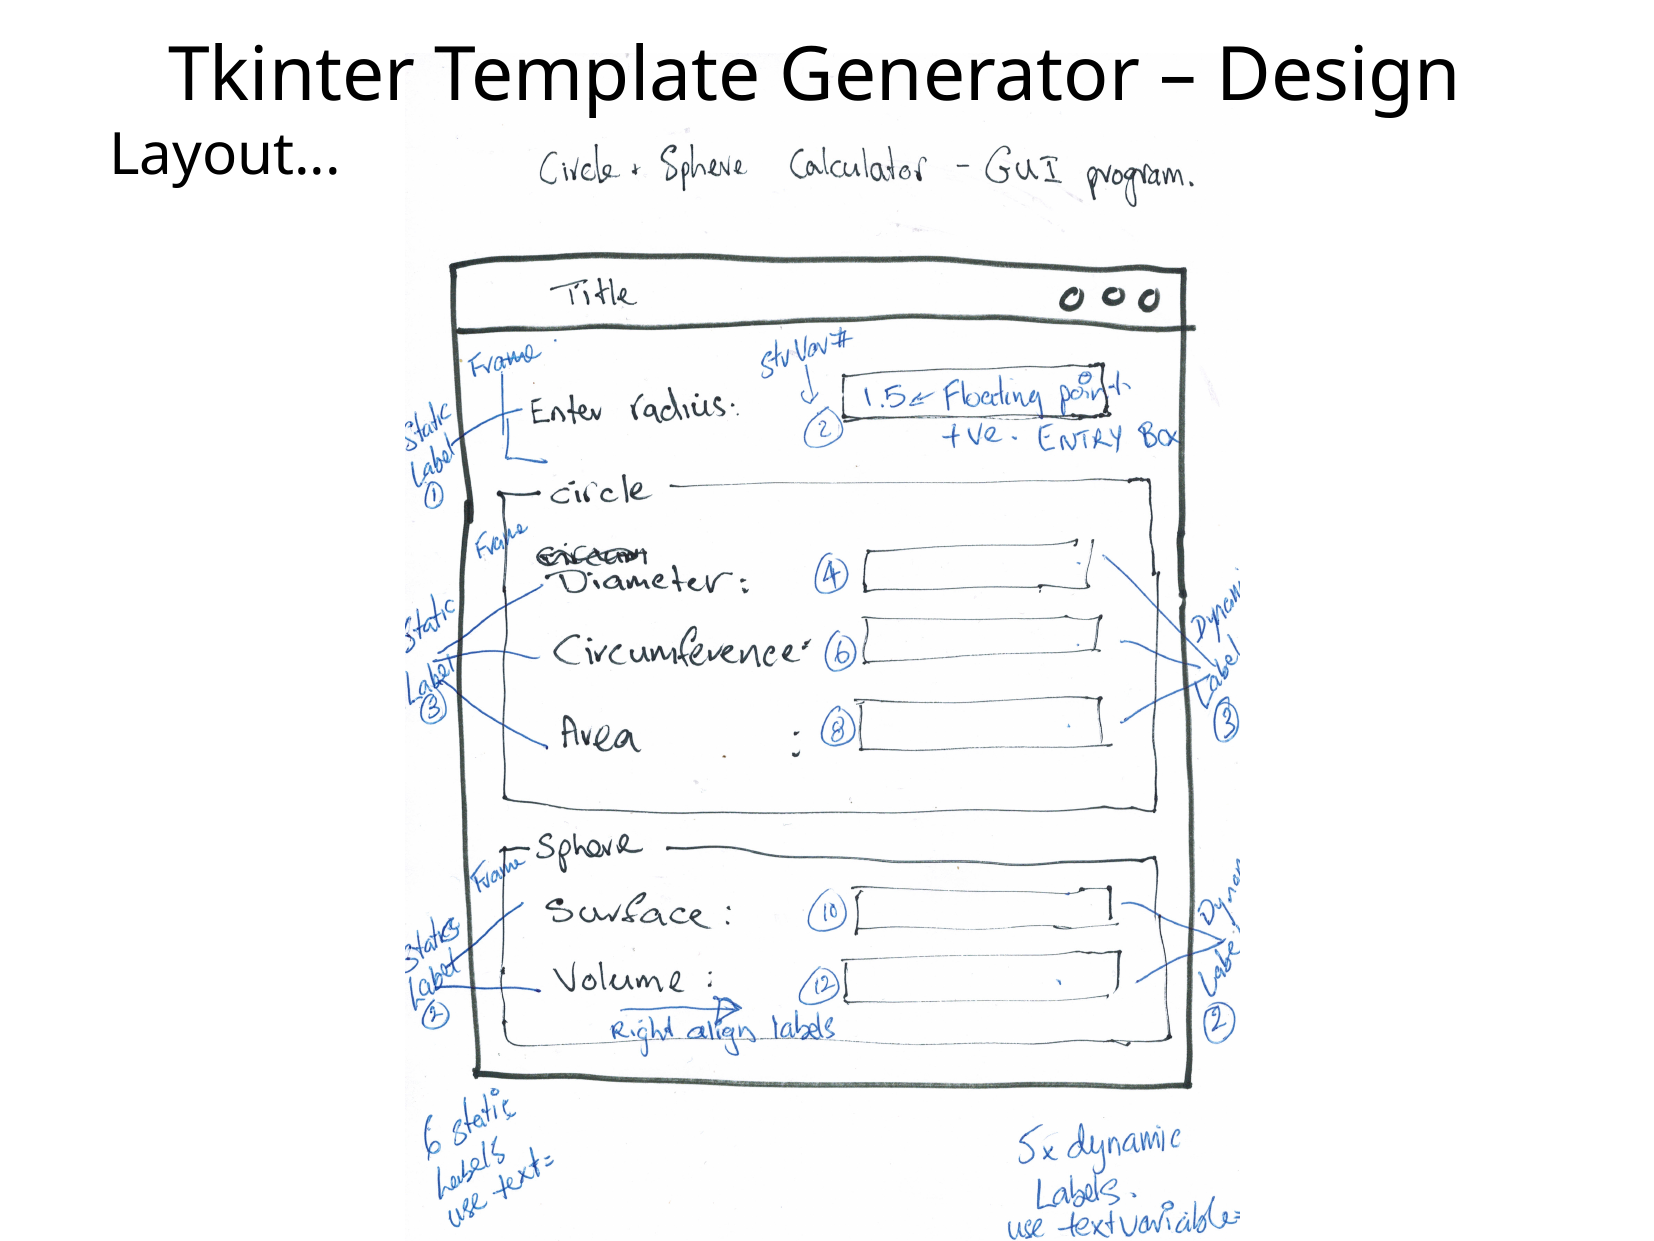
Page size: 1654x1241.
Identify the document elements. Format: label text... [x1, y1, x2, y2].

title Layout... [109, 106, 1598, 198]
picture [405, 198, 1240, 1241]
title Tkinter Template Generator – Design [70, 7, 1560, 137]
